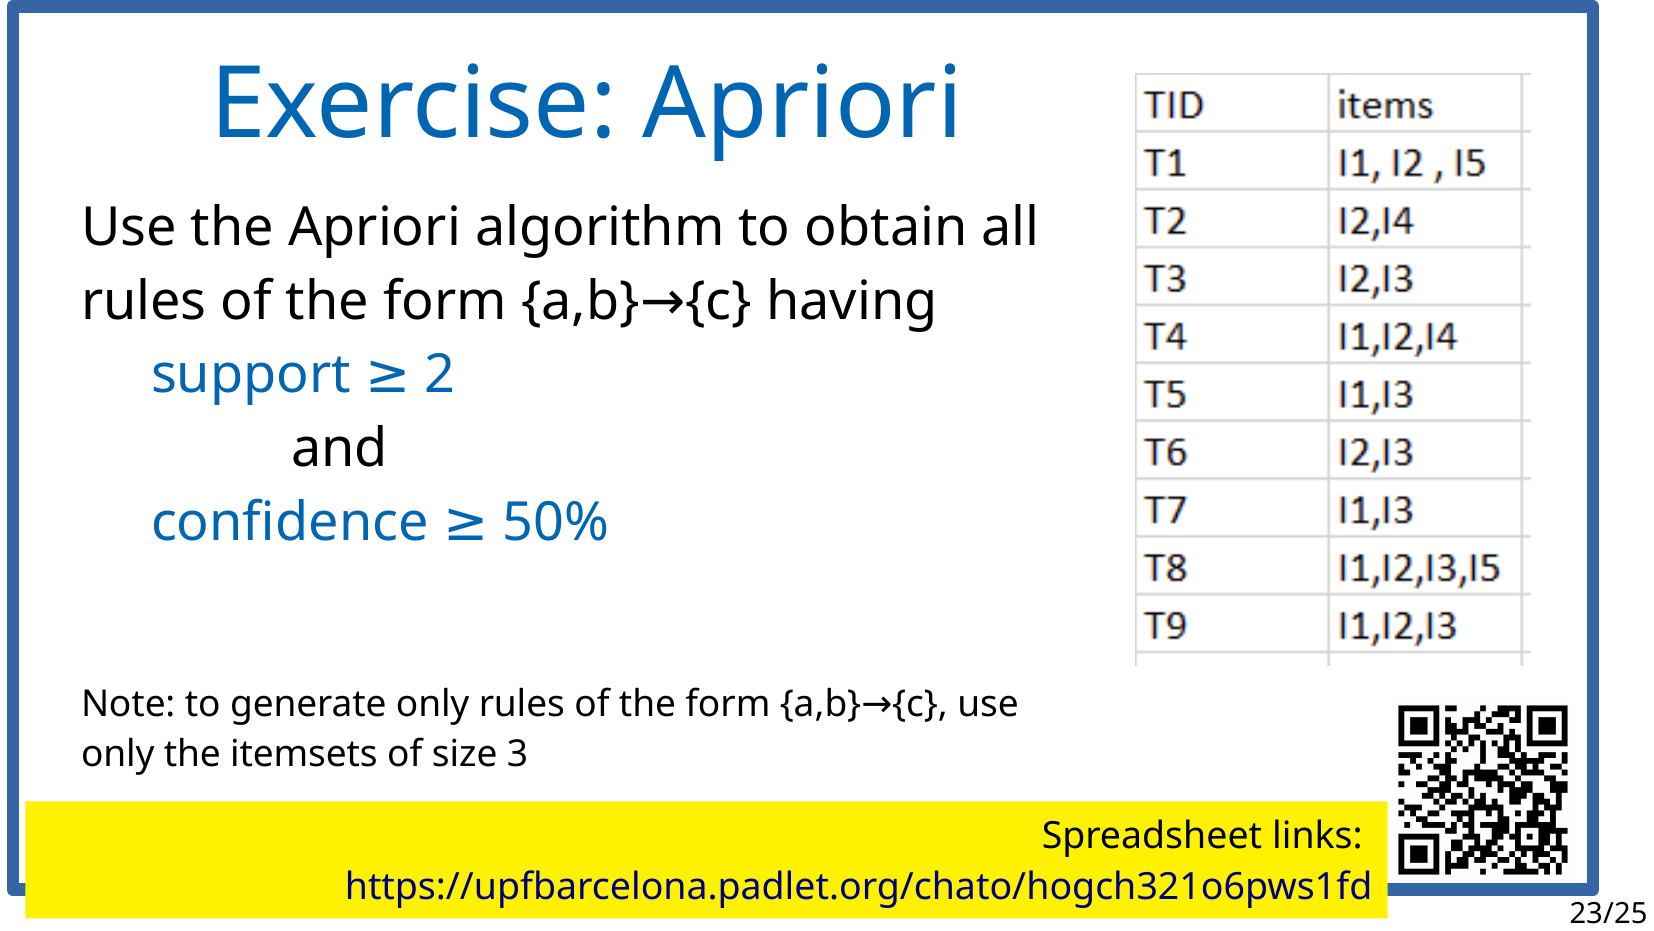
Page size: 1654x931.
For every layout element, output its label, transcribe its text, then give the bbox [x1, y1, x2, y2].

picture [1392, 699, 1574, 881]
list Use the Apriori algorithm to obtain all rules of the form {a,b}→{c} having support ≥ 2 and confidence ≥ 50% Note: to generate only rules of the form {a,b}→{c}, use only the itemsets of size 3 [81, 188, 1047, 779]
picture [1135, 73, 1531, 666]
text_box Spreadsheet links: https://upfbarcelona.padlet.org/chato/hogch321o6pws1fd [25, 801, 1388, 874]
title Exercise: Apriori [29, 25, 1145, 172]
